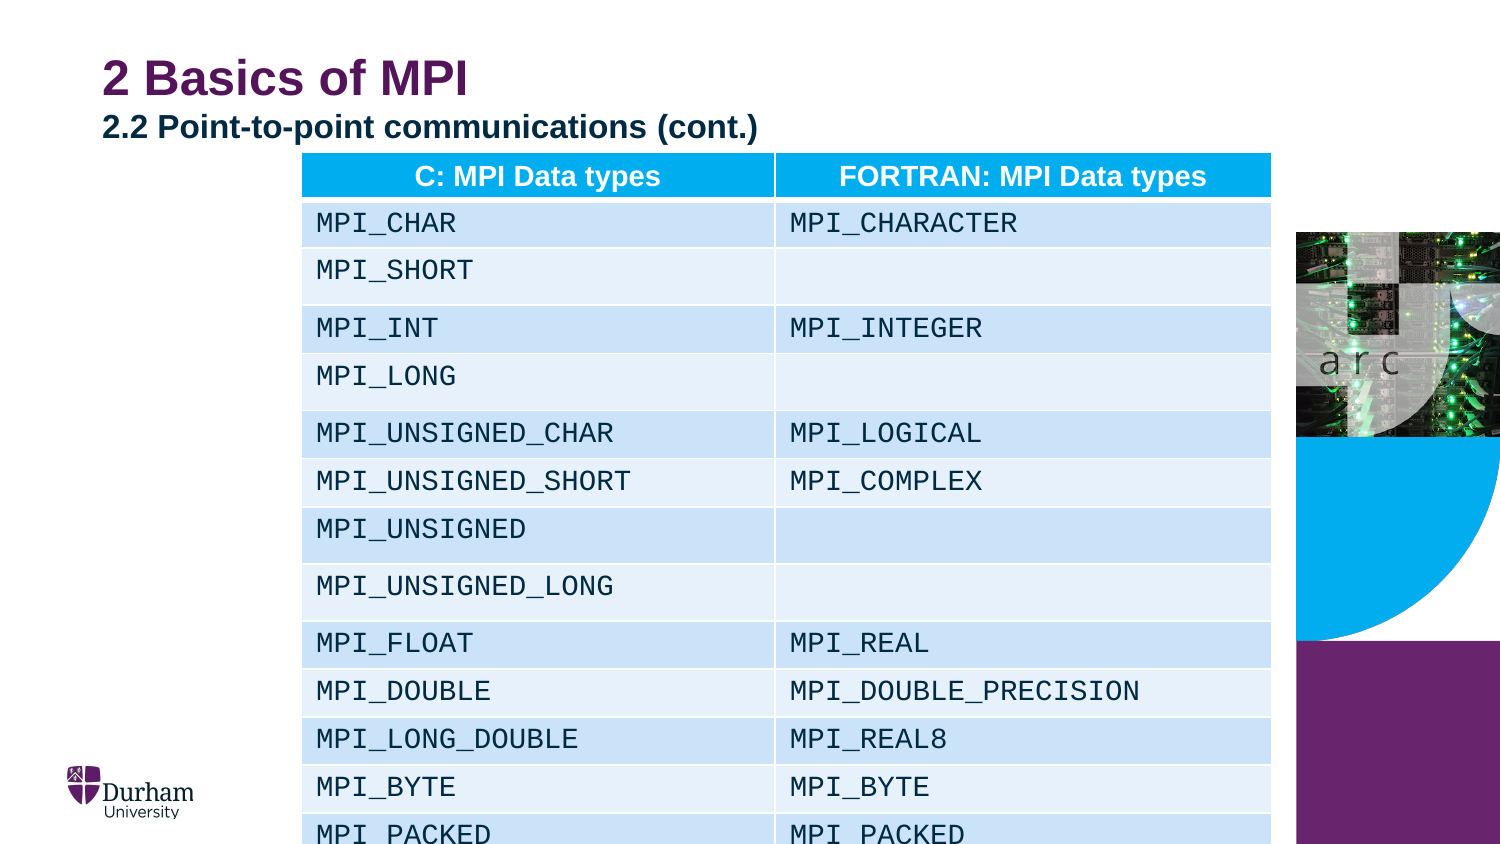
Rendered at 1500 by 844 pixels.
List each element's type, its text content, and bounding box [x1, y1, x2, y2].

table_cell MPI_SHORT [302, 249, 774, 304]
table_cell [776, 249, 1271, 304]
table_cell MPI_REAL [776, 622, 1271, 668]
table_header C: MPI Data types [302, 153, 774, 197]
title 2 Basics of MPI 2.2 Point-to-point communications (cont.) [101, 45, 1399, 187]
table_cell MPI_INTEGER [776, 306, 1271, 353]
table_cell MPI_LONG [302, 354, 774, 410]
table_cell MPI_UNSIGNED_CHAR [302, 411, 774, 458]
table_cell MPI_UNSIGNED_LONG [302, 565, 774, 620]
table_cell [776, 354, 1271, 410]
text_box [1296, 640, 1500, 844]
table_cell MPI_REAL8 [776, 718, 1271, 764]
table_cell MPI_CHARACTER [776, 203, 1271, 247]
table_cell MPI_DOUBLE_PRECISION [776, 670, 1271, 716]
table_cell MPI_PACKED [776, 814, 1271, 844]
table_cell MPI_LONG_DOUBLE [302, 718, 774, 764]
table_cell MPI_BYTE [302, 766, 774, 812]
table_cell MPI_UNSIGNED_SHORT [302, 459, 774, 506]
picture [1332, 467, 1500, 640]
picture [67, 766, 193, 819]
table_cell MPI_PACKED [302, 814, 774, 844]
table_cell [776, 565, 1271, 620]
table_cell MPI_COMPLEX [776, 459, 1271, 506]
table_cell [776, 508, 1271, 563]
table_cell MPI_LOGICAL [776, 411, 1271, 458]
table_cell MPI_INT [302, 306, 774, 353]
picture [1296, 232, 1500, 436]
table_cell MPI_BYTE [776, 766, 1271, 812]
table_cell MPI_CHAR [302, 203, 774, 247]
table_cell MPI_FLOAT [302, 622, 774, 668]
table_header FORTRAN: MPI Data types [776, 153, 1271, 197]
table_cell MPI_DOUBLE [302, 670, 774, 716]
table_cell MPI_UNSIGNED [302, 508, 774, 563]
